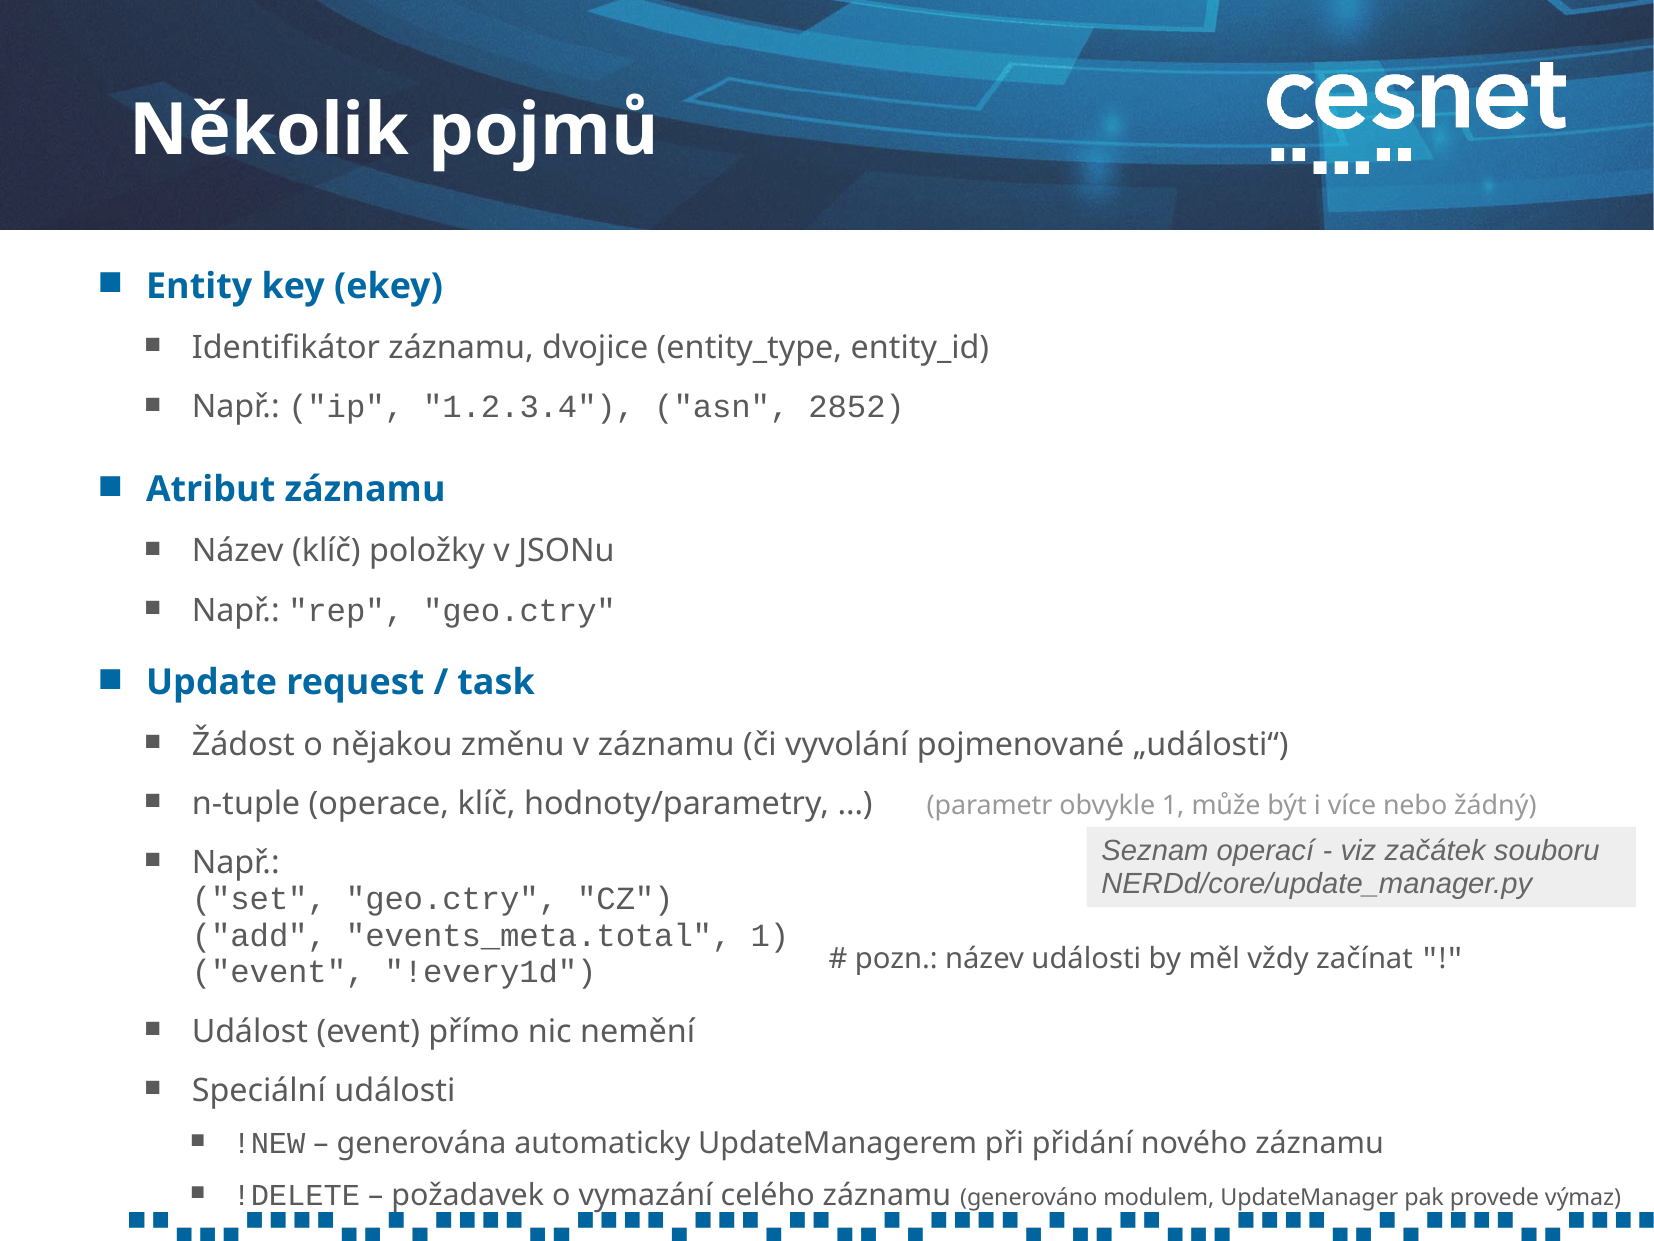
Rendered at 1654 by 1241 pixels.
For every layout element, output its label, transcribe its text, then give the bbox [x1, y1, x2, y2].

title Několik pojmů [129, 15, 1229, 223]
text_box # pozn.: název události by měl vždy začínat "!" [828, 936, 1542, 999]
picture [1266, 62, 1567, 174]
picture [129, 1212, 1654, 1241]
list Entity key (ekey) Identifikátor záznamu, dvojice (entity_type, entity_id) Např.: ("ip", "1.2.3.4"), ("asn", 2852) Atribut záznamu Název (klíč) položky v JSONu Např.: "rep", "geo.ctry" Update request / task Žádost o nějakou změnu v záznamu (či vyvolání pojmenované „události“) n-tuple (operace, klíč, hodnoty/parametry, …) (parametr obvykle 1, může být i více nebo žádný) Např.: ("set", "geo.ctry", "CZ") ("add", "events_meta.total", 1) ("event", "!every1d") Událost (event) přímo nic nemění Speciální události !NEW – generována automaticky UpdateManagerem při přidání nového záznamu !DELETE – požadavek o vymazání celého záznamu (generováno modulem, UpdateManager pak provede výmaz) [100, 259, 1625, 1217]
text_box Seznam operací - viz začátek souboru NERDd/core/update_manager.py [1086, 826, 1636, 907]
